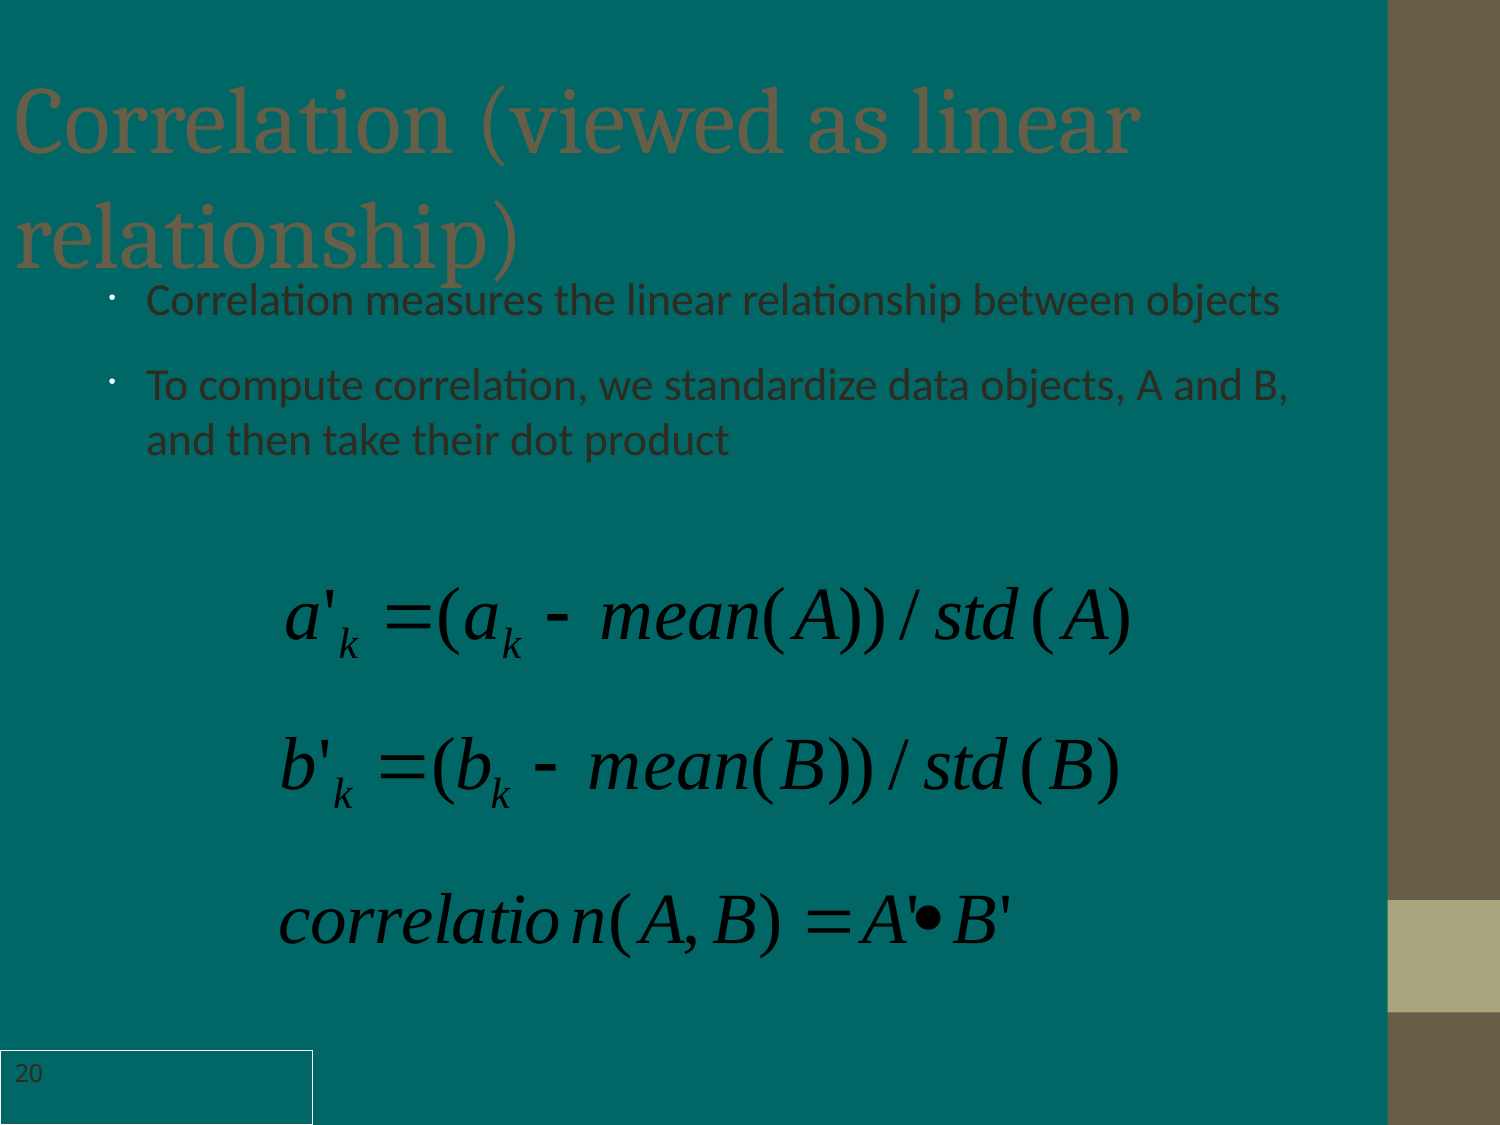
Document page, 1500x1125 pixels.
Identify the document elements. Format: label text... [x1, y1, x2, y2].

title Correlation (viewed as linear relationship) [0, 50, 1500, 188]
picture [268, 877, 1023, 973]
list Correlation measures the linear relationship between objects To compute correlation, we standardize data objects, A and B, and then take their dot product [75, 262, 1325, 1050]
chart [270, 877, 1026, 975]
slide_number <number> [0, 1050, 313, 1125]
picture [272, 564, 1146, 678]
picture [270, 714, 1132, 828]
